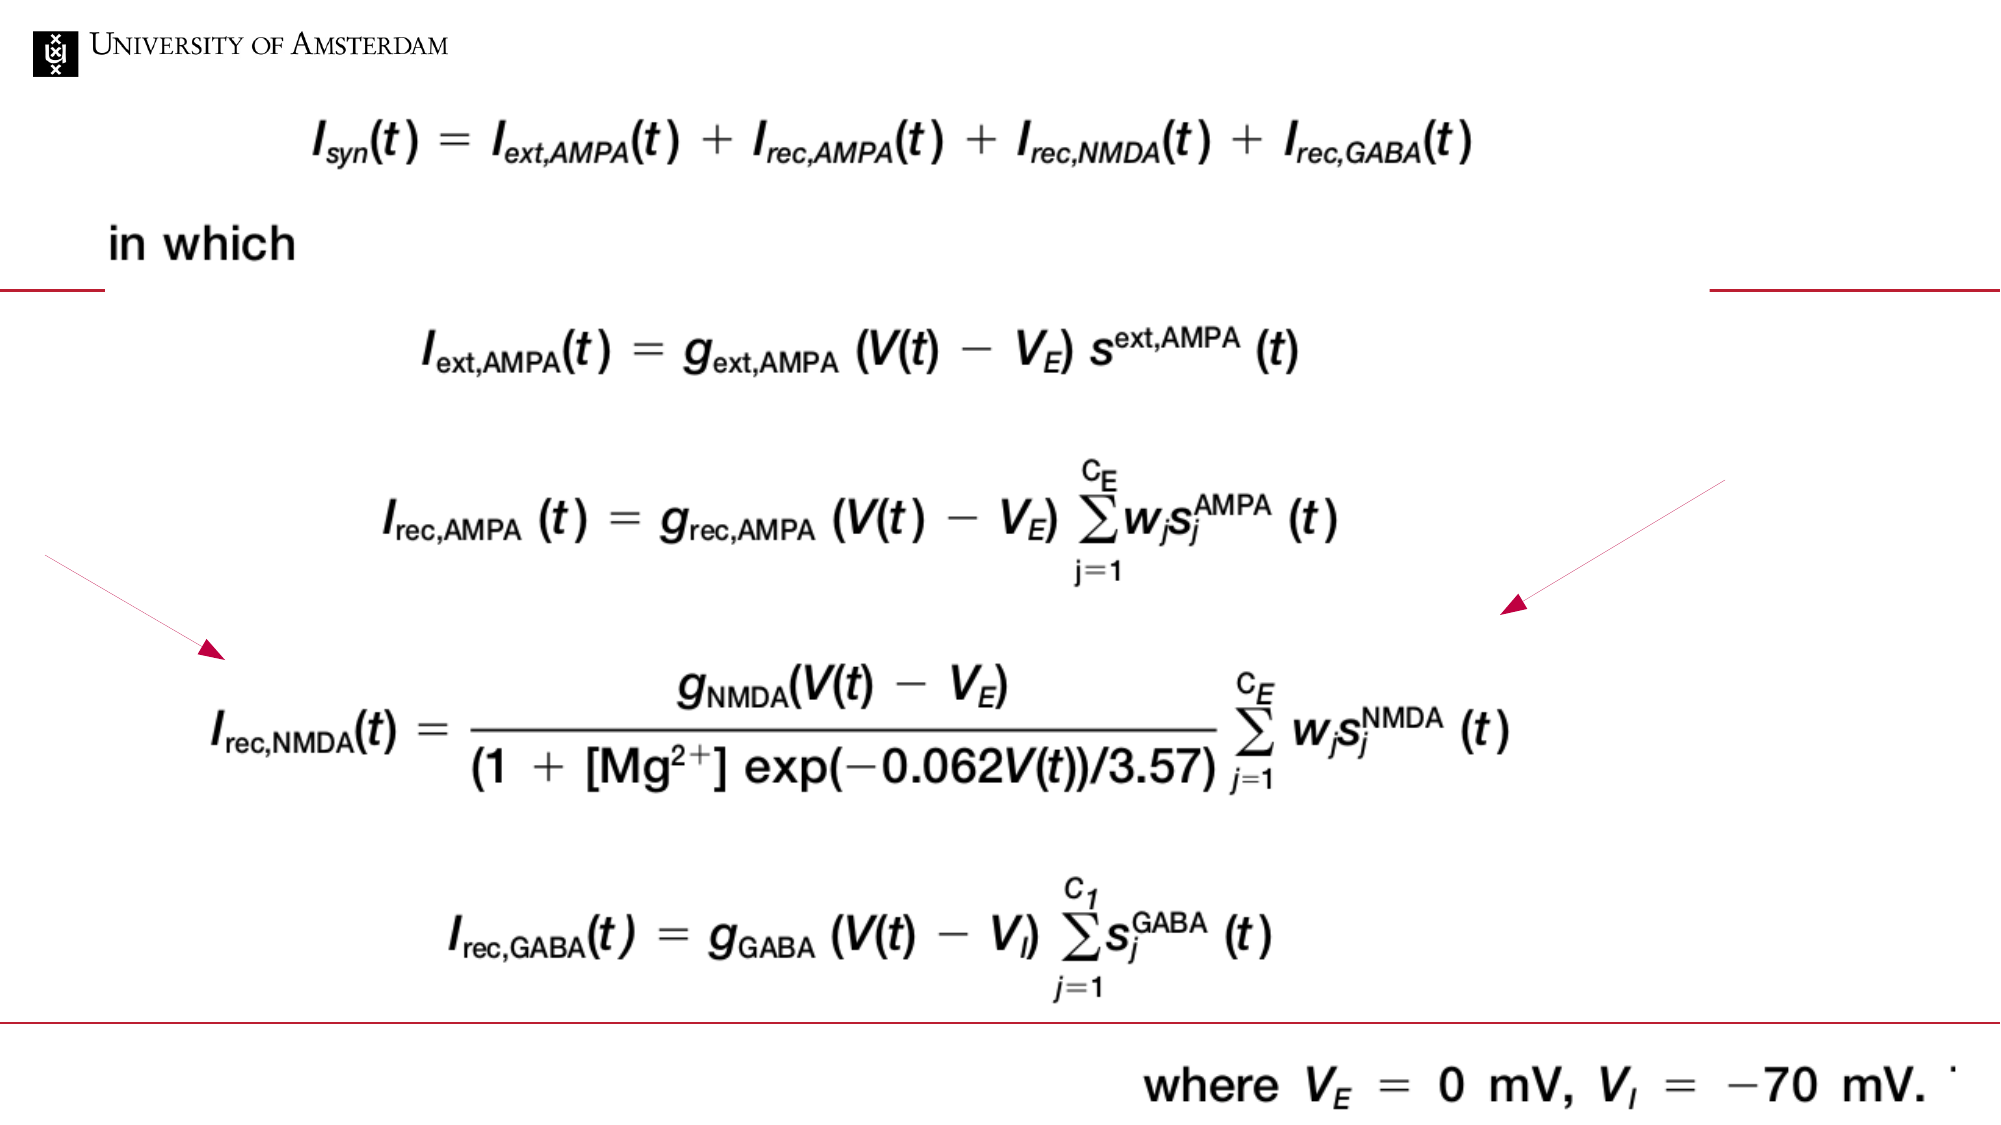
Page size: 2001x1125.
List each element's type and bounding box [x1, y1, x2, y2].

picture [33, 31, 1710, 1020]
picture [1140, 1029, 1956, 1125]
